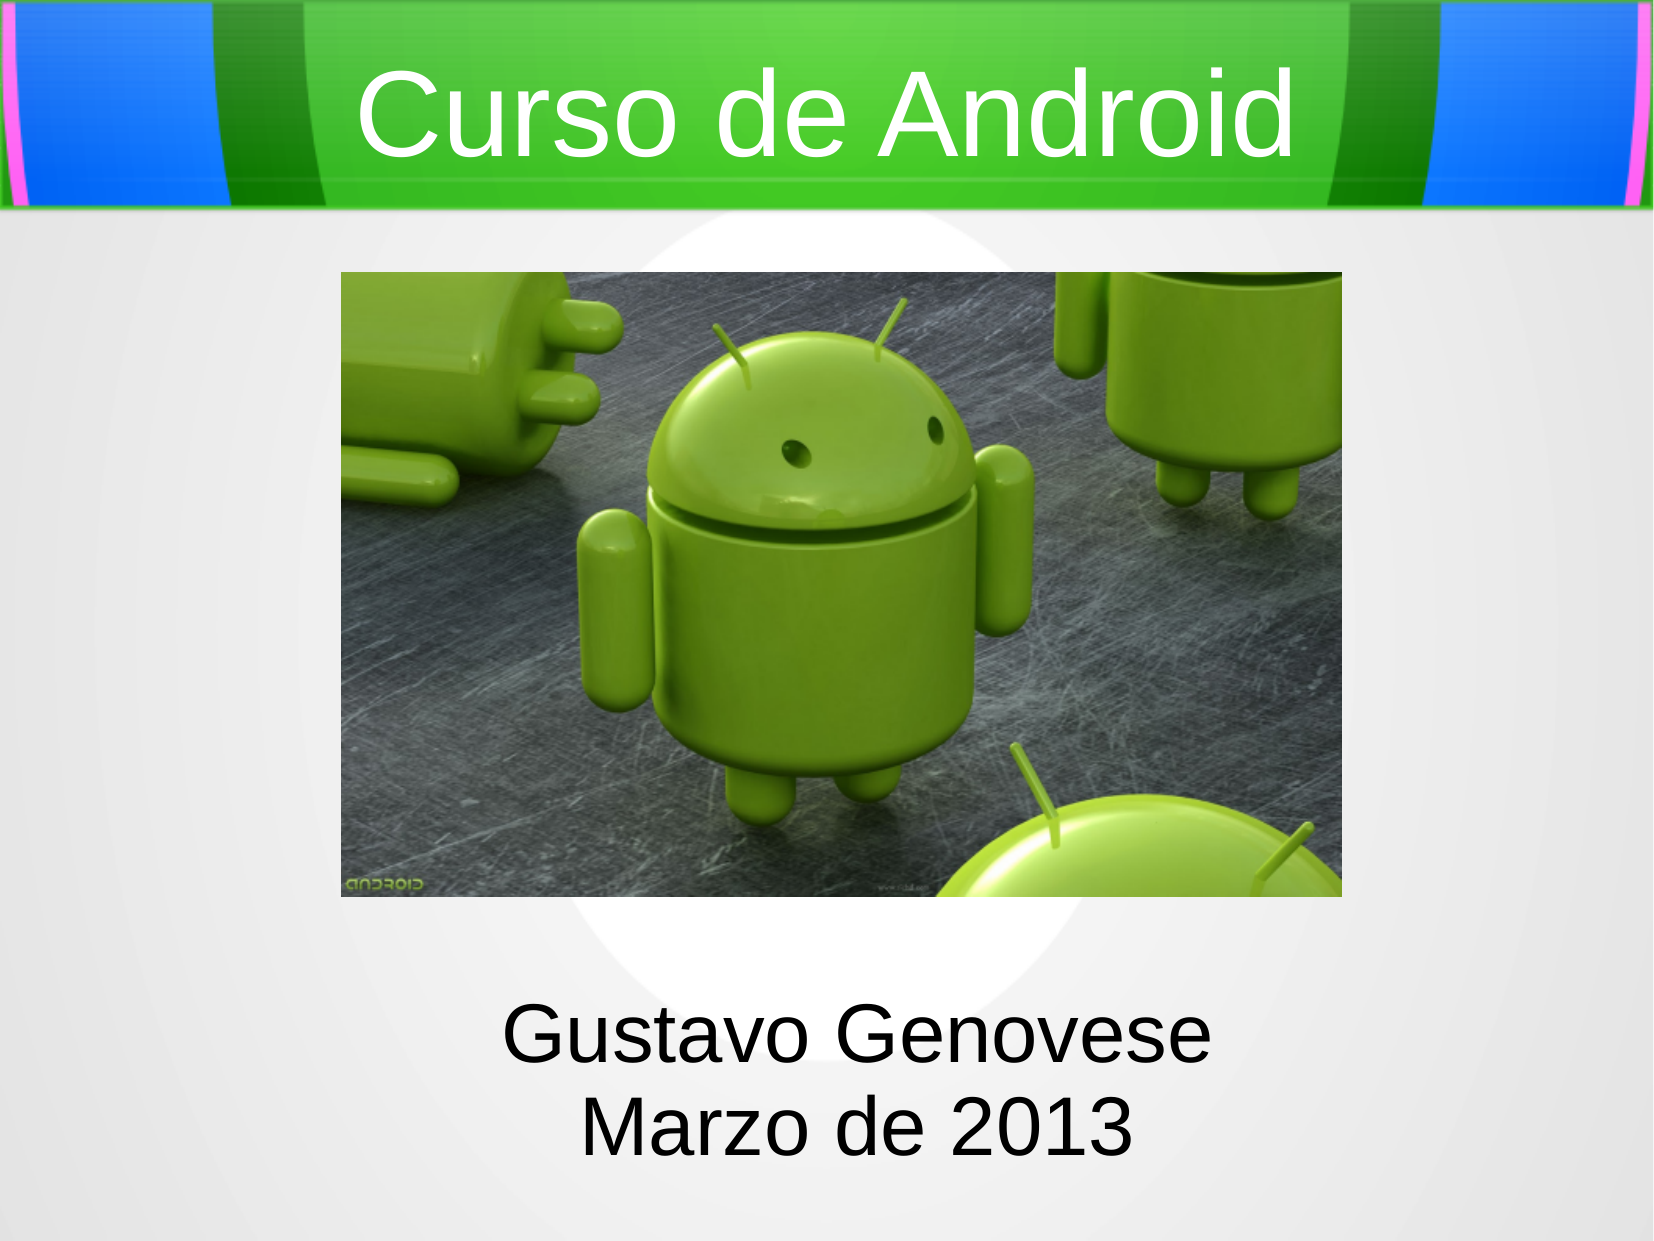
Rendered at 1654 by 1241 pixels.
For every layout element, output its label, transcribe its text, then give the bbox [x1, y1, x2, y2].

subtitle Gustavo Genovese Marzo de 2013 [129, 980, 1585, 1180]
picture [0, 0, 1654, 1241]
title Curso de Android [82, 45, 1571, 183]
